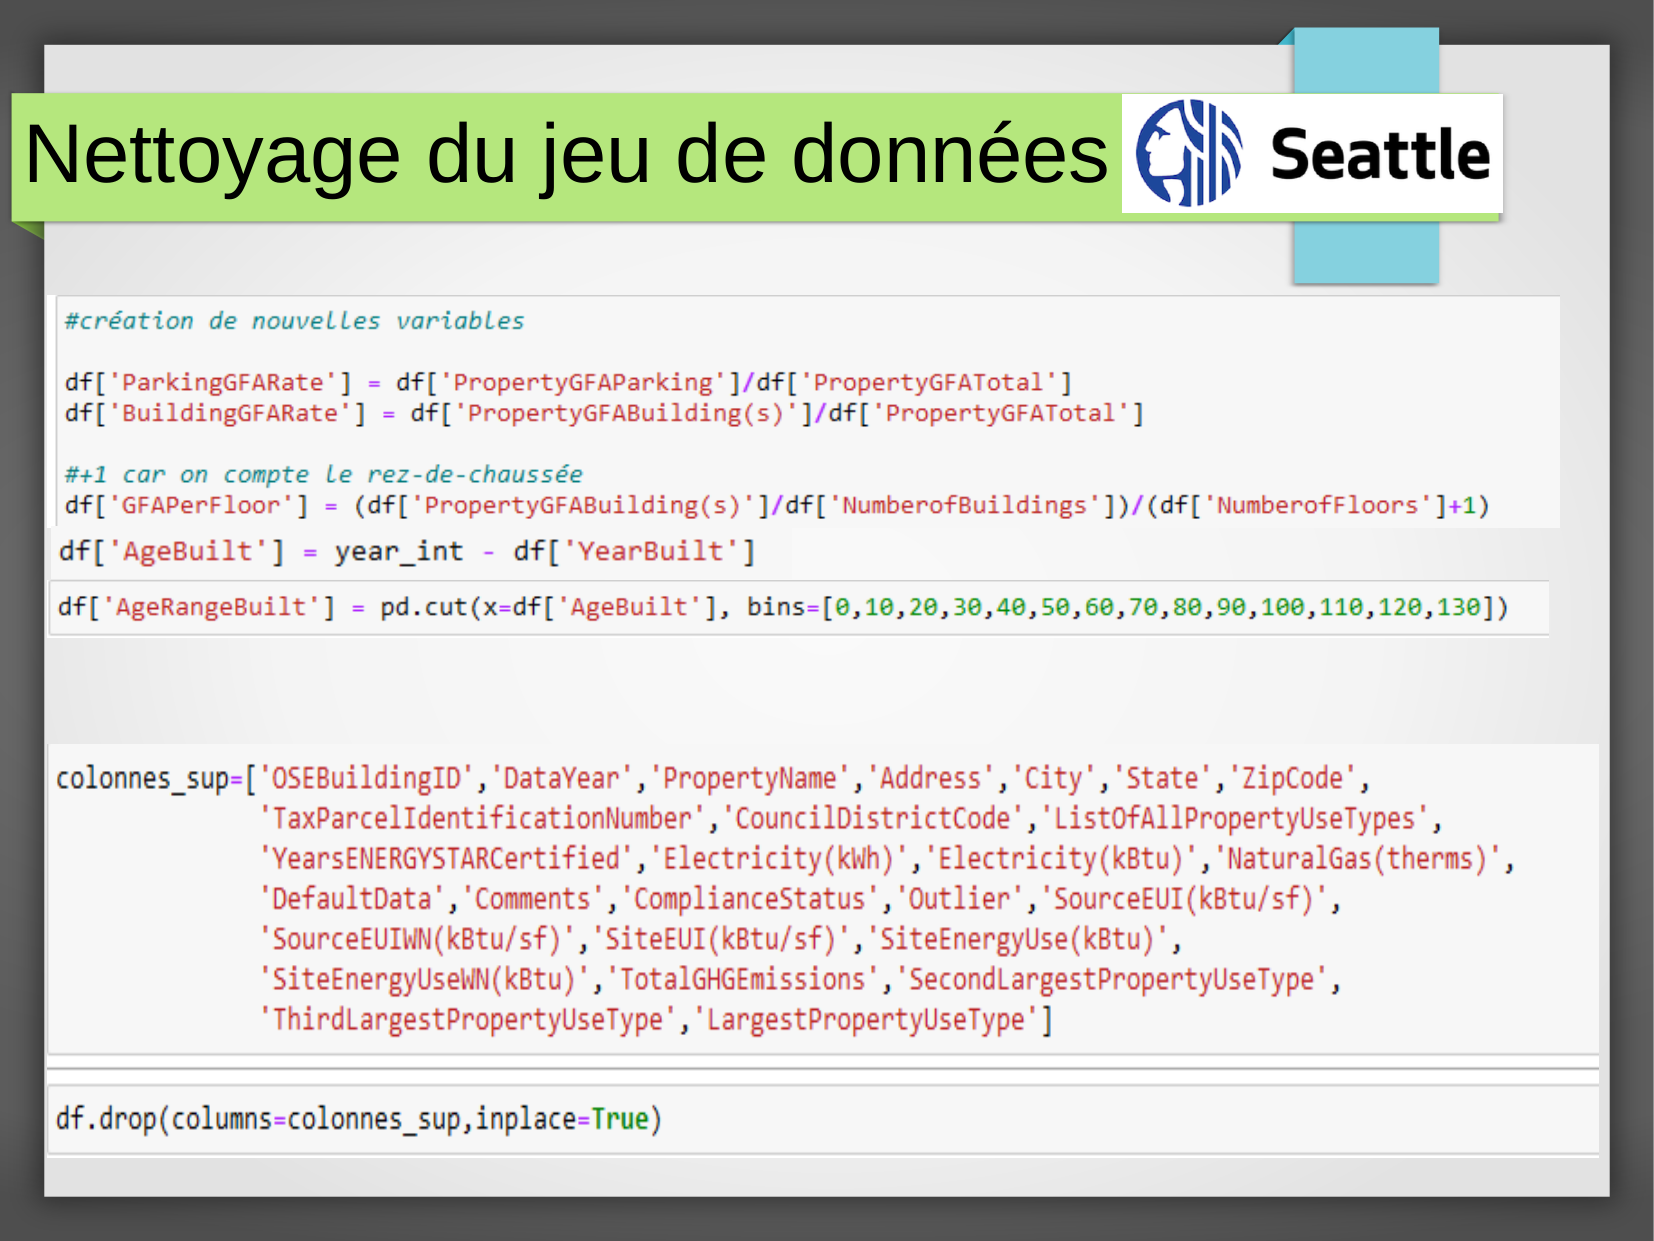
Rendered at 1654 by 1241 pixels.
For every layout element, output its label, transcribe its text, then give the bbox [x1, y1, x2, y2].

picture [0, 0, 1654, 1241]
title Nettoyage du jeu de données [23, 95, 1205, 214]
